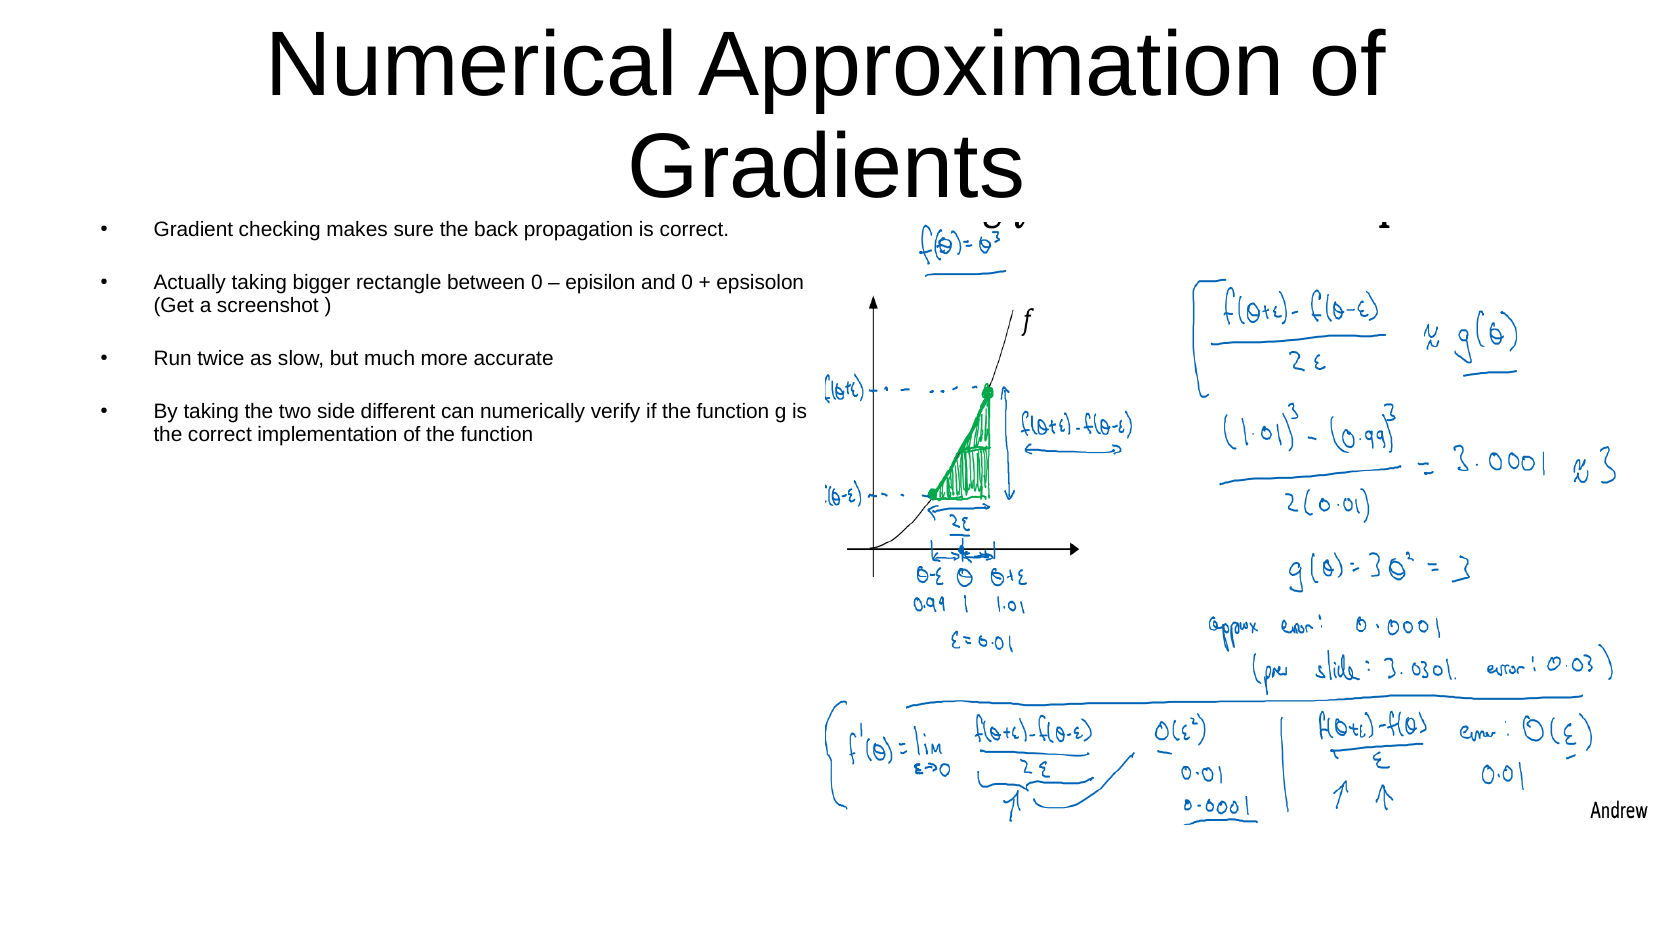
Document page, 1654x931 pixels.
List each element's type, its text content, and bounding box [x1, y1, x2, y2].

picture [825, 222, 1651, 826]
title Numerical Approximation of Gradients [82, 12, 1571, 217]
list Gradient checking makes sure the back propagation is correct. Actually taking bigger rectangle between 0 – episilon and 0 + epsisolon (Get a screenshot ) Run twice as slow, but much more accurate By taking the two side different can numerically verify if the function g is the correct implementation of the function [82, 217, 1613, 863]
